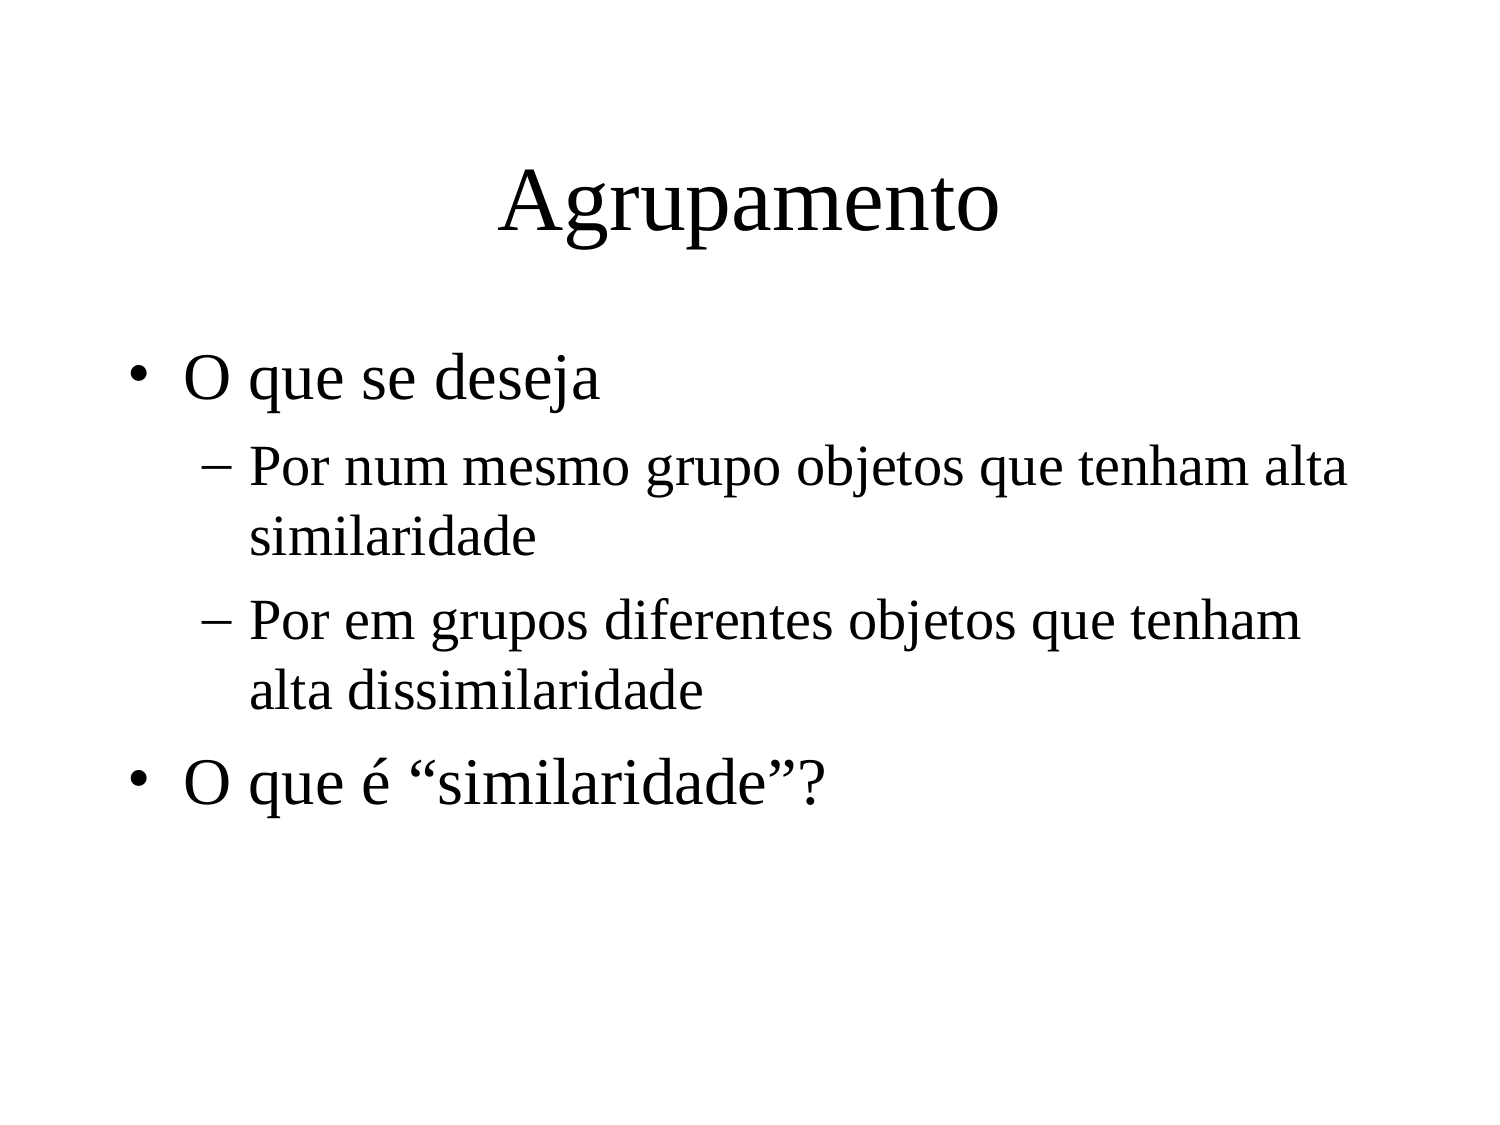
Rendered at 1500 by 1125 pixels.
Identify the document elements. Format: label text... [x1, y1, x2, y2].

title Agrupamento [112, 99, 1388, 288]
list O que se deseja Por num mesmo grupo objetos que tenham alta similaridade Por em grupos diferentes objetos que tenham alta dissimilaridade O que é “similaridade”? [112, 324, 1388, 1001]
